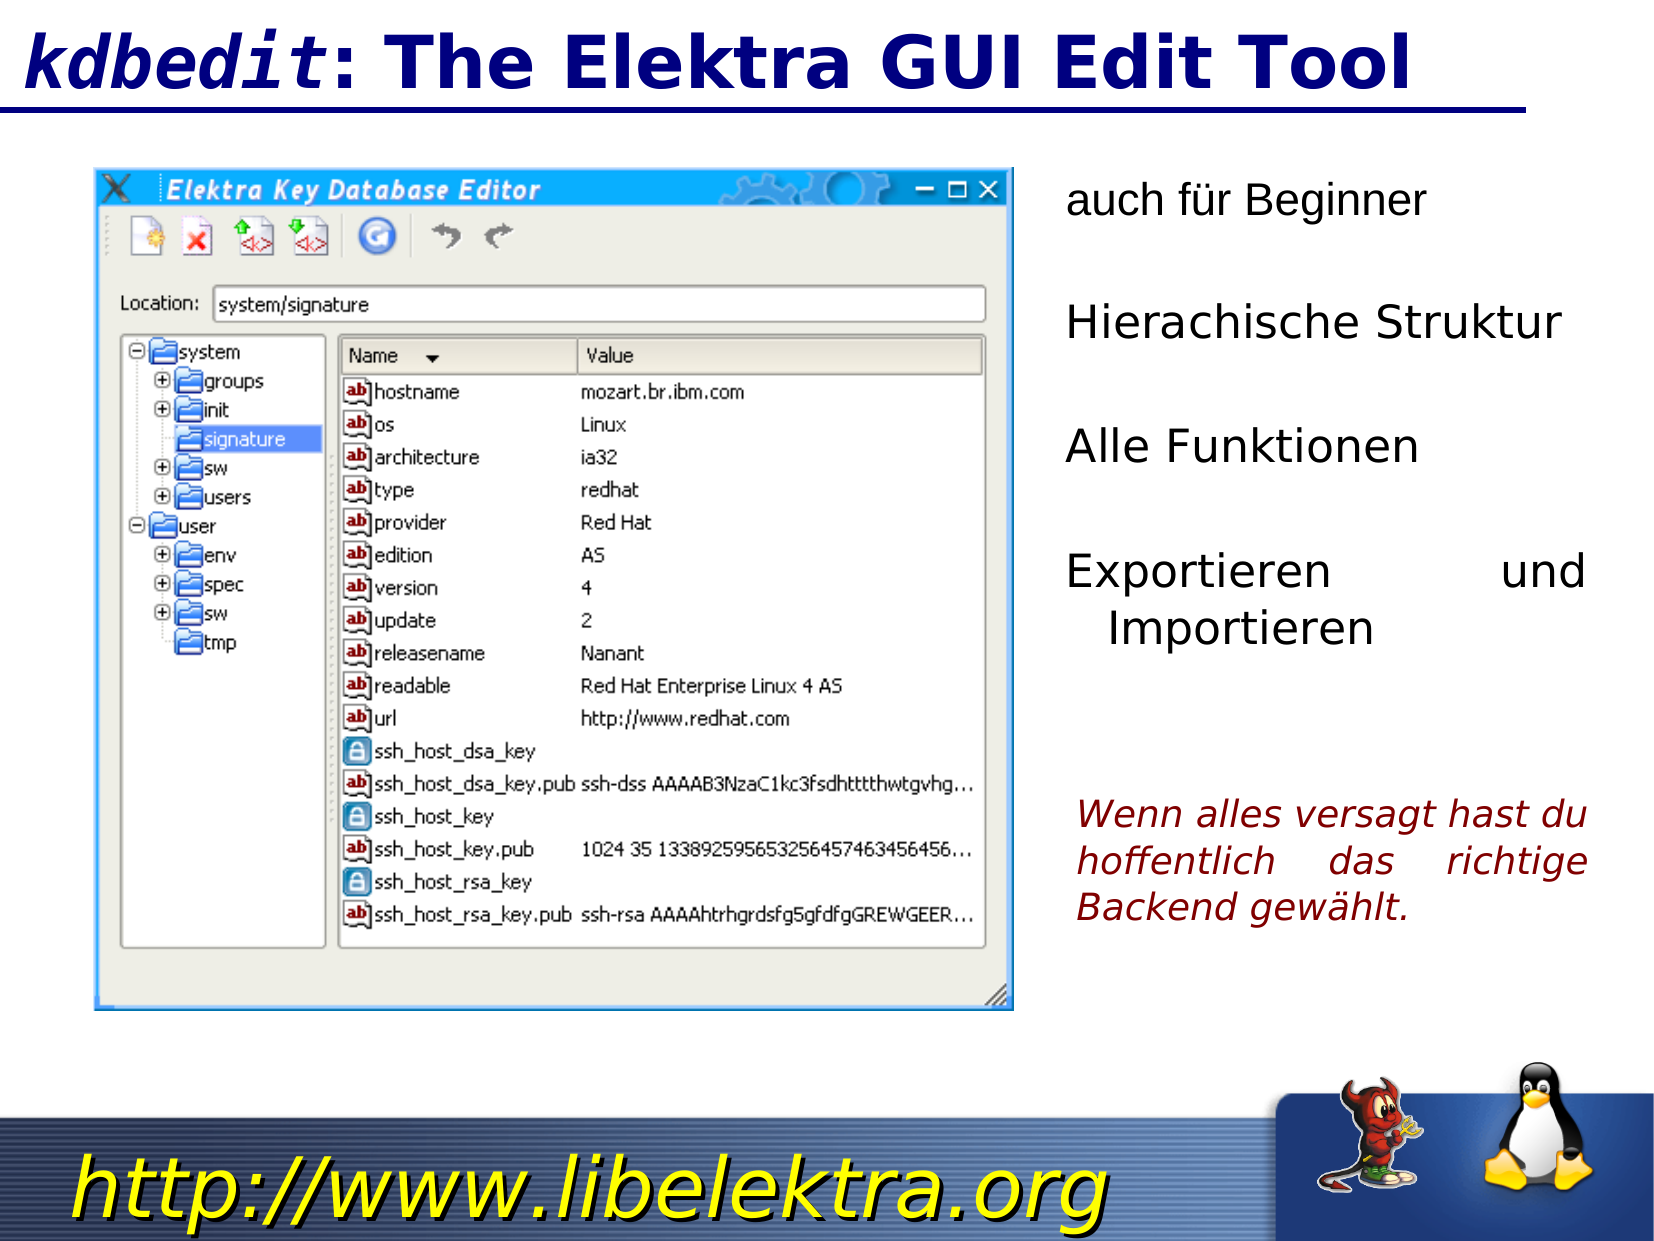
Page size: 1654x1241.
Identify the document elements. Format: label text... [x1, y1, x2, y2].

text_box kdbedit: The Elektra GUI Edit Tool [22, 14, 1611, 111]
picture [0, 1061, 1654, 1241]
list auch für Beginner Hierachische Struktur Alle Funktionen Exportieren und Importieren [1050, 162, 1603, 718]
text_box Wenn alles versagt hast du hoffentlich das richtige Backend gewählt. [1076, 789, 1589, 999]
picture [93, 167, 1012, 1011]
